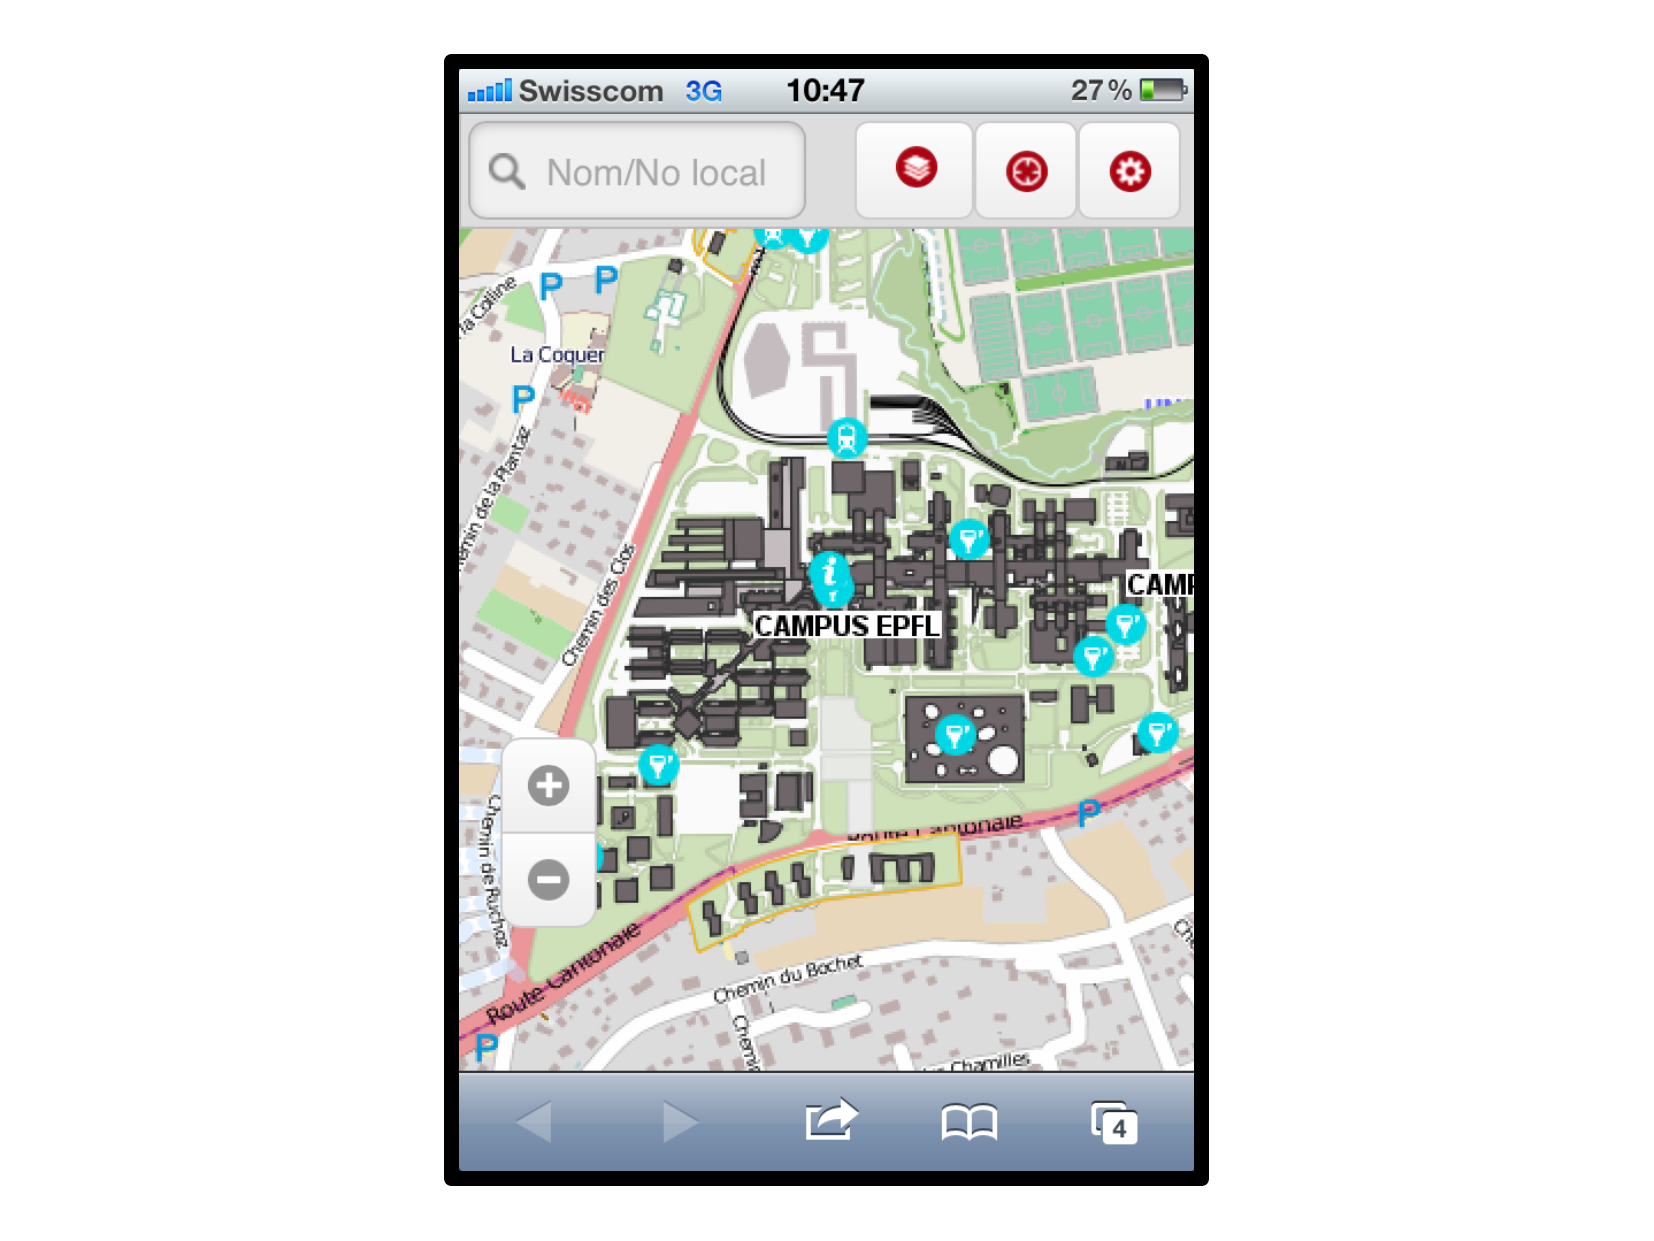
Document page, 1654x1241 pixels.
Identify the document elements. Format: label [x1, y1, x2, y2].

picture [459, 68, 1195, 1172]
